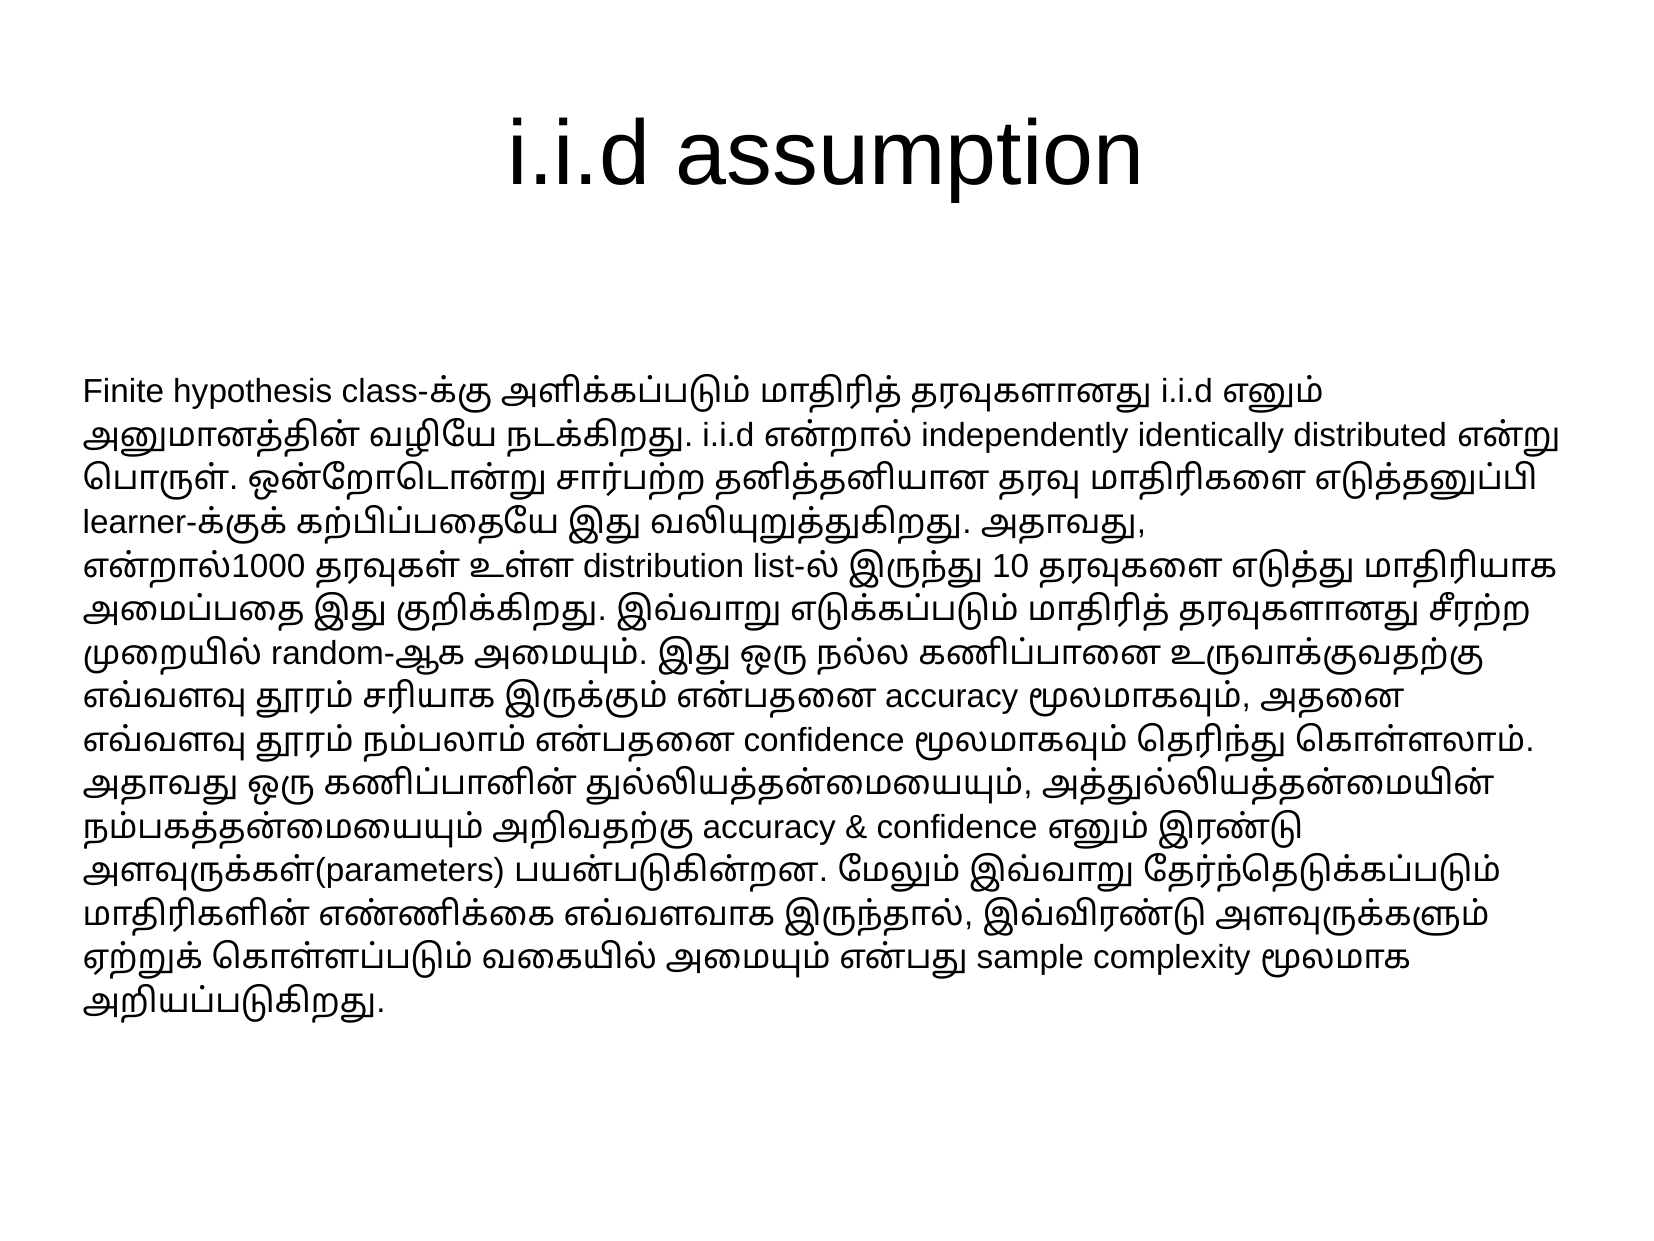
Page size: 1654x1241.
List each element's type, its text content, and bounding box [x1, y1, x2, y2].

title i.i.d assumption [82, 49, 1571, 211]
subtitle Finite hypothesis class-க்கு அளிக்கப்படும் மாதிரித் தரவுகளானது i.i.d எனும் அனுமானத்தின் வழியே நடக்கிறது. i.i.d என்றால் independently identically distributed என்று பொருள். ஒன்றோடொன்று சார்பற்ற தனித்தனியான தரவு மாதிரிகளை எடுத்தனுப்பி learner-க்குக் கற்பிப்பதையே இது வலியுறுத்துகிறது. அதாவது, என்றால்1000 தரவுகள் உள்ள distribution list-ல் இருந்து 10 தரவுகளை எடுத்து மாதிரியாக அமைப்பதை இது குறிக்கிறது. இவ்வாறு எடுக்கப்படும் மாதிரித் தரவுகளானது சீரற்ற முறையில் random-ஆக அமையும். இது ஒரு நல்ல கணிப்பானை உருவாக்குவதற்கு எவ்வளவு தூரம் சரியாக இருக்கும் என்பதனை accuracy மூலமாகவும், அதனை எவ்வளவு தூரம் நம்பலாம் என்பதனை confidence மூலமாகவும் தெரிந்து கொள்ளலாம். அதாவது ஒரு கணிப்பானின் துல்லியத்தன்மையையும், அத்துல்லியத்தன்மையின் நம்பகத்தன்மையையும் அறிவதற்கு accuracy & confidence எனும் இரண்டு அளவுருக்கள்(parameters) பயன்படுகின்றன. மேலும் இவ்வாறு தேர்ந்தெடுக்கப்படும் மாதிரிகளின் எண்ணிக்கை எவ்வளவாக இருந்தால், இவ்விரண்டு அளவுருக்களும் ஏற்றுக் கொள்ளப்படும் வகையில் அமையும் என்பது sample complexity மூலமாக அறியப்படுகிறது. [82, 211, 1571, 1188]
